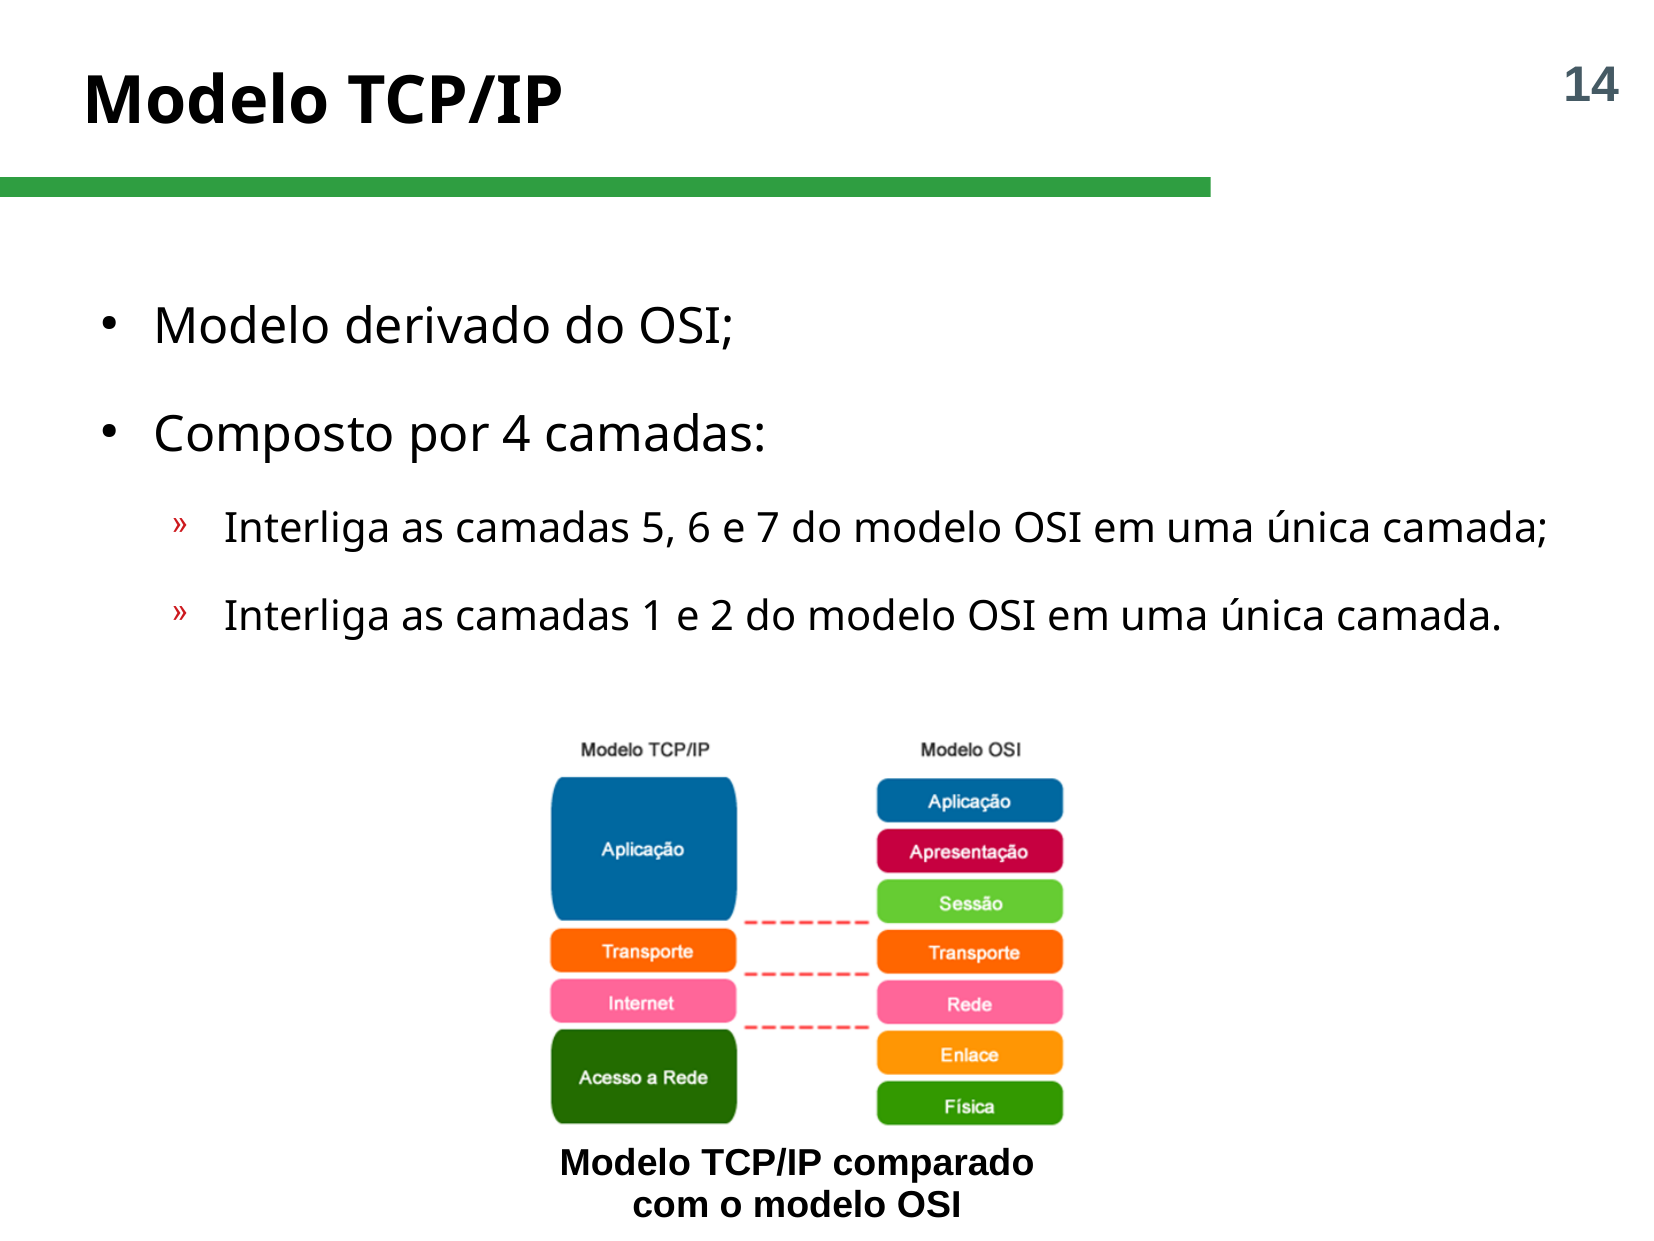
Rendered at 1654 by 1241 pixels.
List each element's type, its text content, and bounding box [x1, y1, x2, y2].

title Modelo TCP/IP [82, 0, 1152, 202]
list Modelo derivado do OSI; Composto por 4 camadas: Interliga as camadas 5, 6 e 7 do modelo OSI em uma única camada; Interliga as camadas 1 e 2 do modelo OSI em uma única camada. [82, 290, 1571, 1216]
picture [531, 731, 1093, 1152]
text_box Modelo TCP/IP comparado com o modelo OSI [531, 1133, 1063, 1233]
